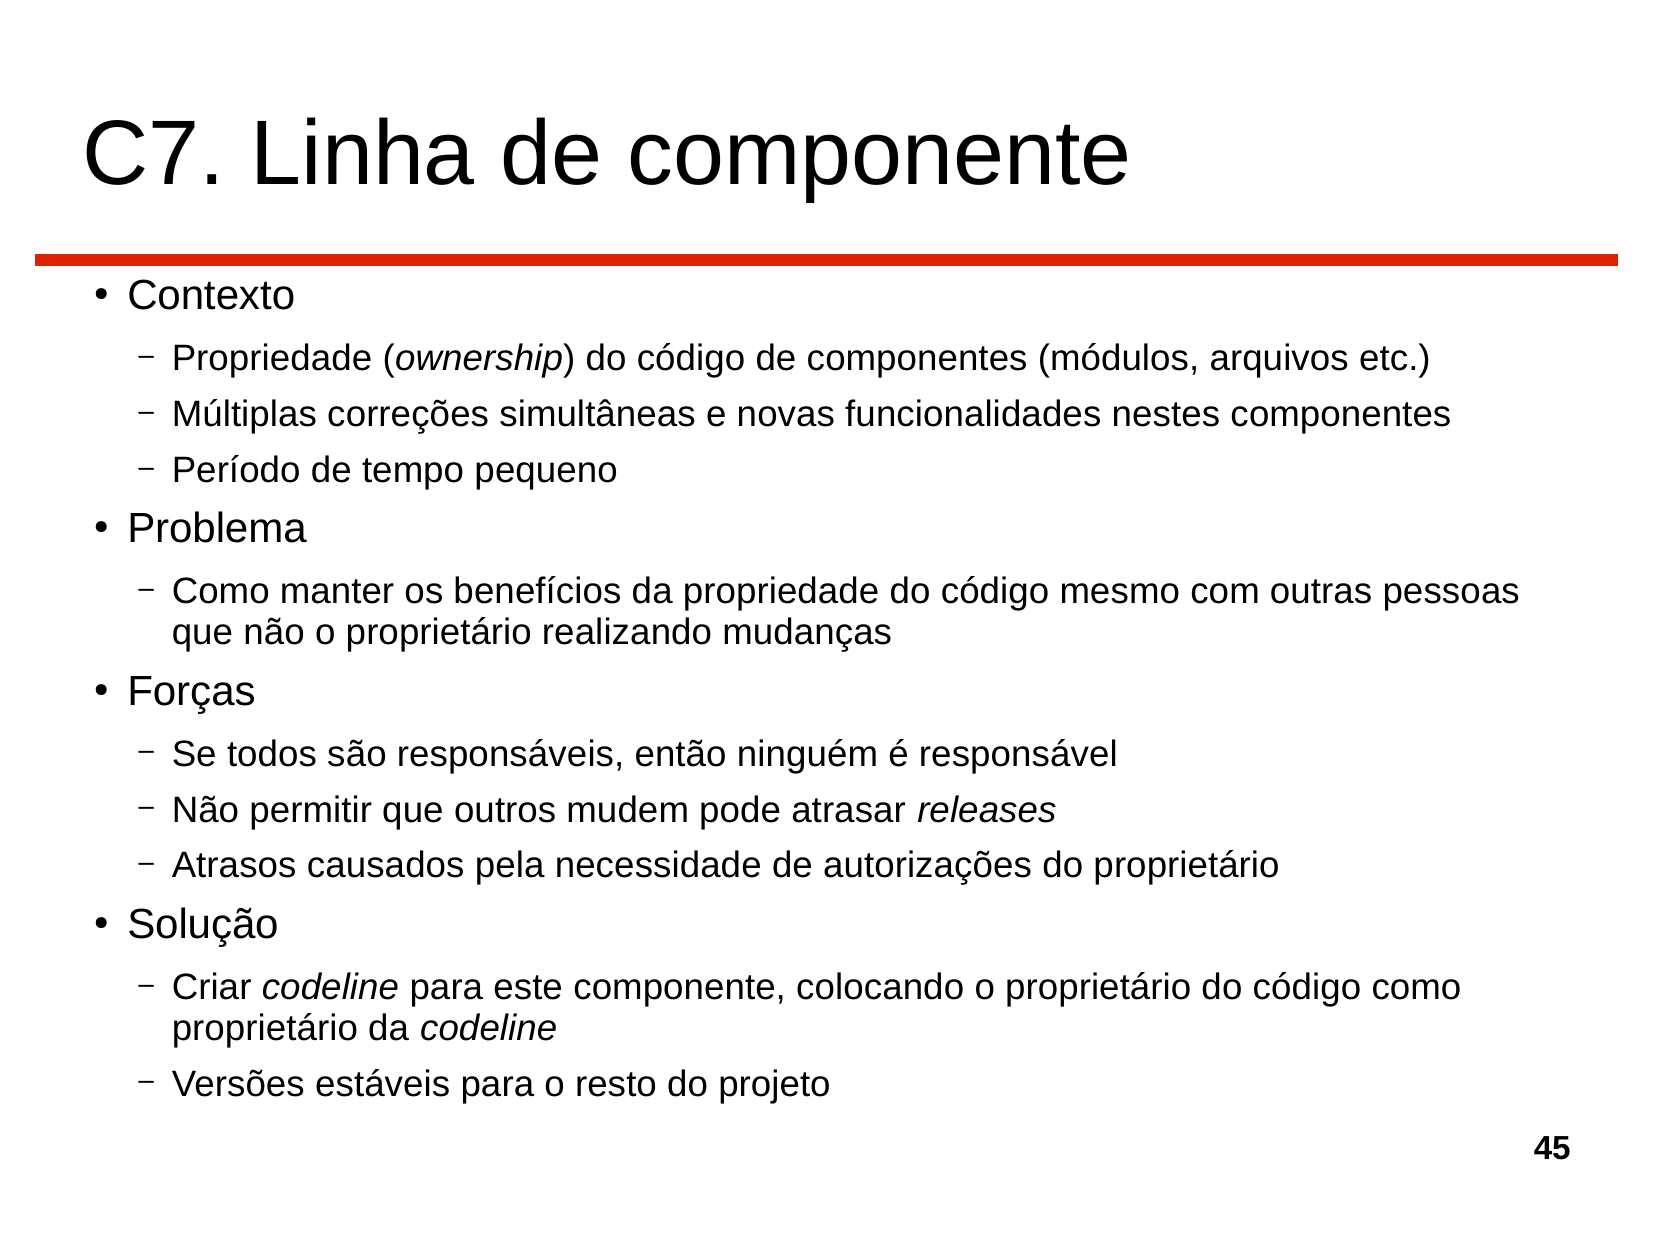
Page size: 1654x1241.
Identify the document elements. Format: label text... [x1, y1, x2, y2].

title C7. Linha de componente [82, 49, 1571, 257]
list Contexto Propriedade (ownership) do código de componentes (módulos, arquivos etc.) Múltiplas correções simultâneas e novas funcionalidades nestes componentes Período de tempo pequeno Problema Como manter os benefícios da propriedade do código mesmo com outras pessoas que não o proprietário realizando mudanças Forças Se todos são responsáveis, então ninguém é responsável Não permitir que outros mudem pode atrasar releases Atrasos causados pela necessidade de autorizações do proprietário Solução Criar codeline para este componente, colocando o proprietário do código como proprietário da codeline Versões estáveis para o resto do projeto [82, 271, 1571, 1111]
